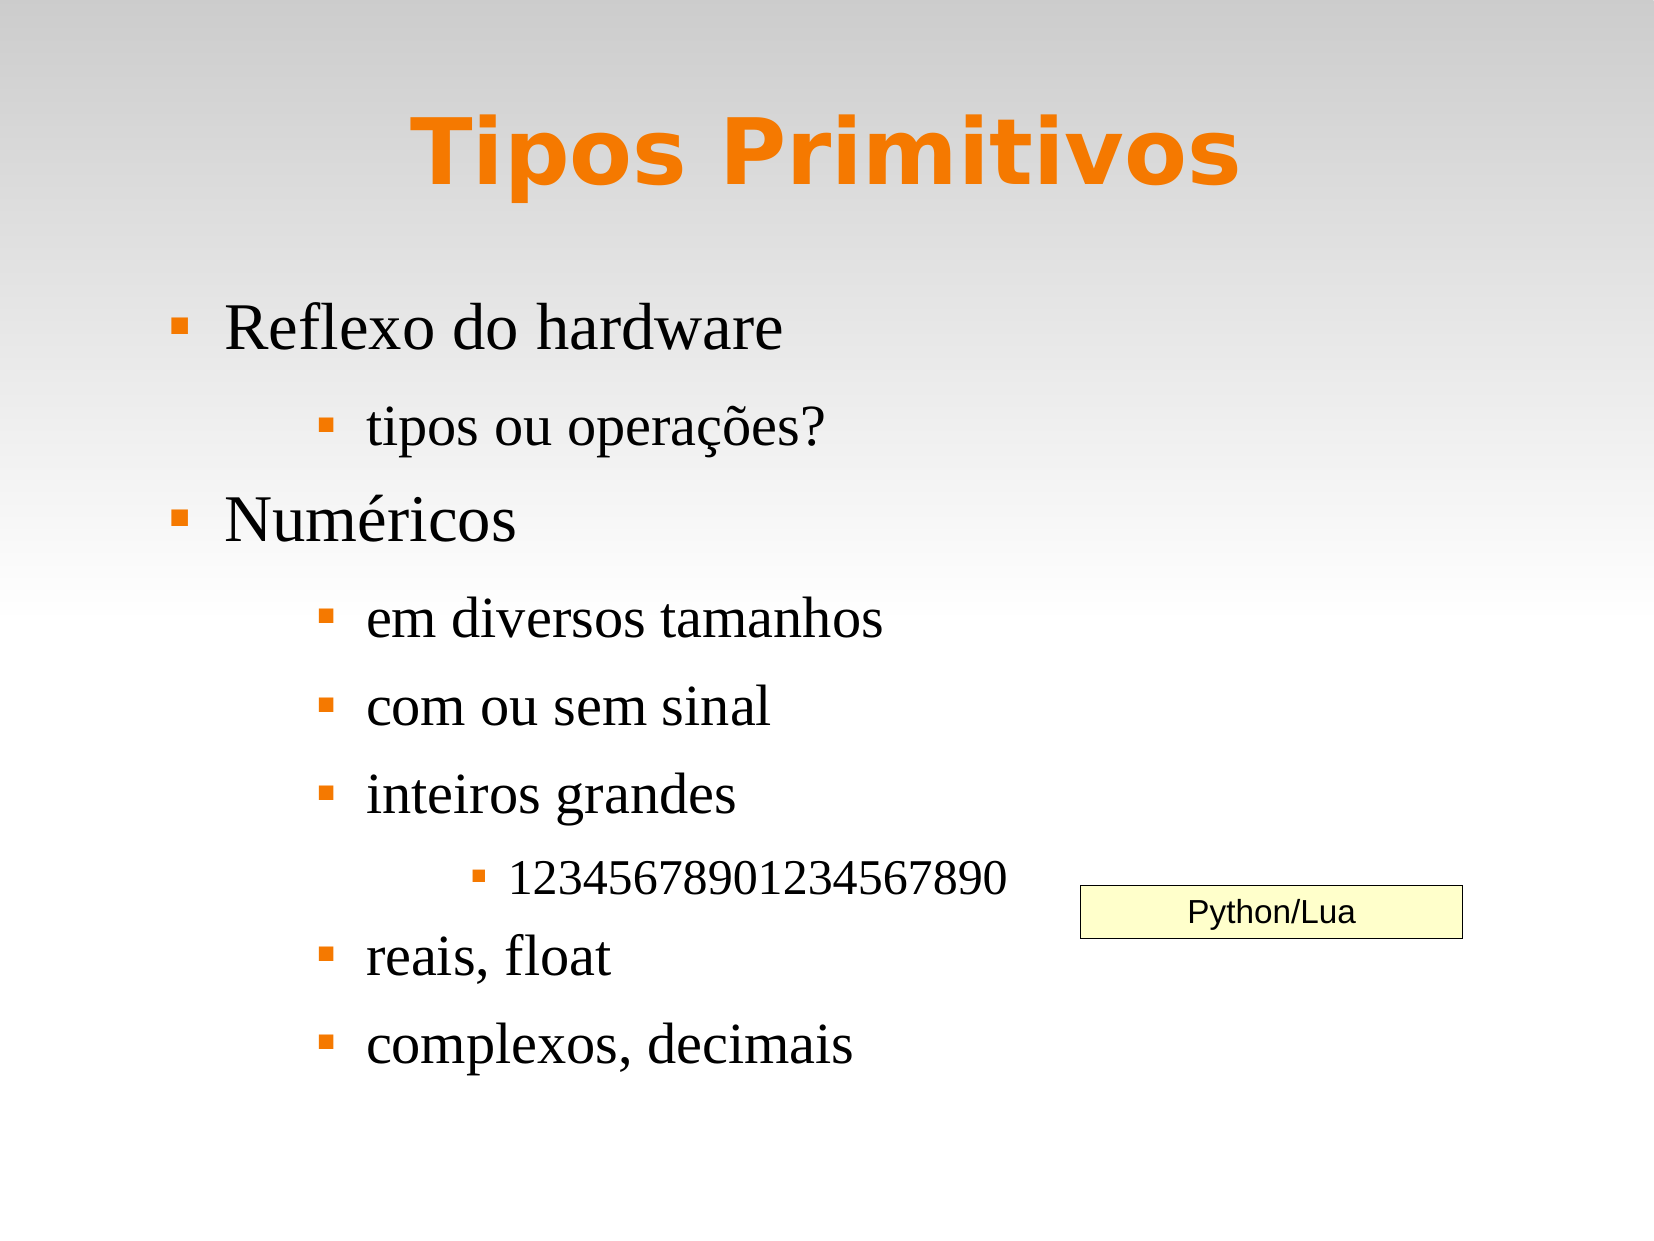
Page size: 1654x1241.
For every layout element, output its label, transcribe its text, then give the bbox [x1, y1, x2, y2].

list Reflexo do hardware tipos ou operações? Numéricos em diversos tamanhos com ou sem sinal inteiros grandes 12345678901234567890 reais, float complexos, decimais [82, 290, 1571, 1235]
title Tipos Primitivos [82, 49, 1571, 257]
text_box Python/Lua [1080, 885, 1463, 939]
